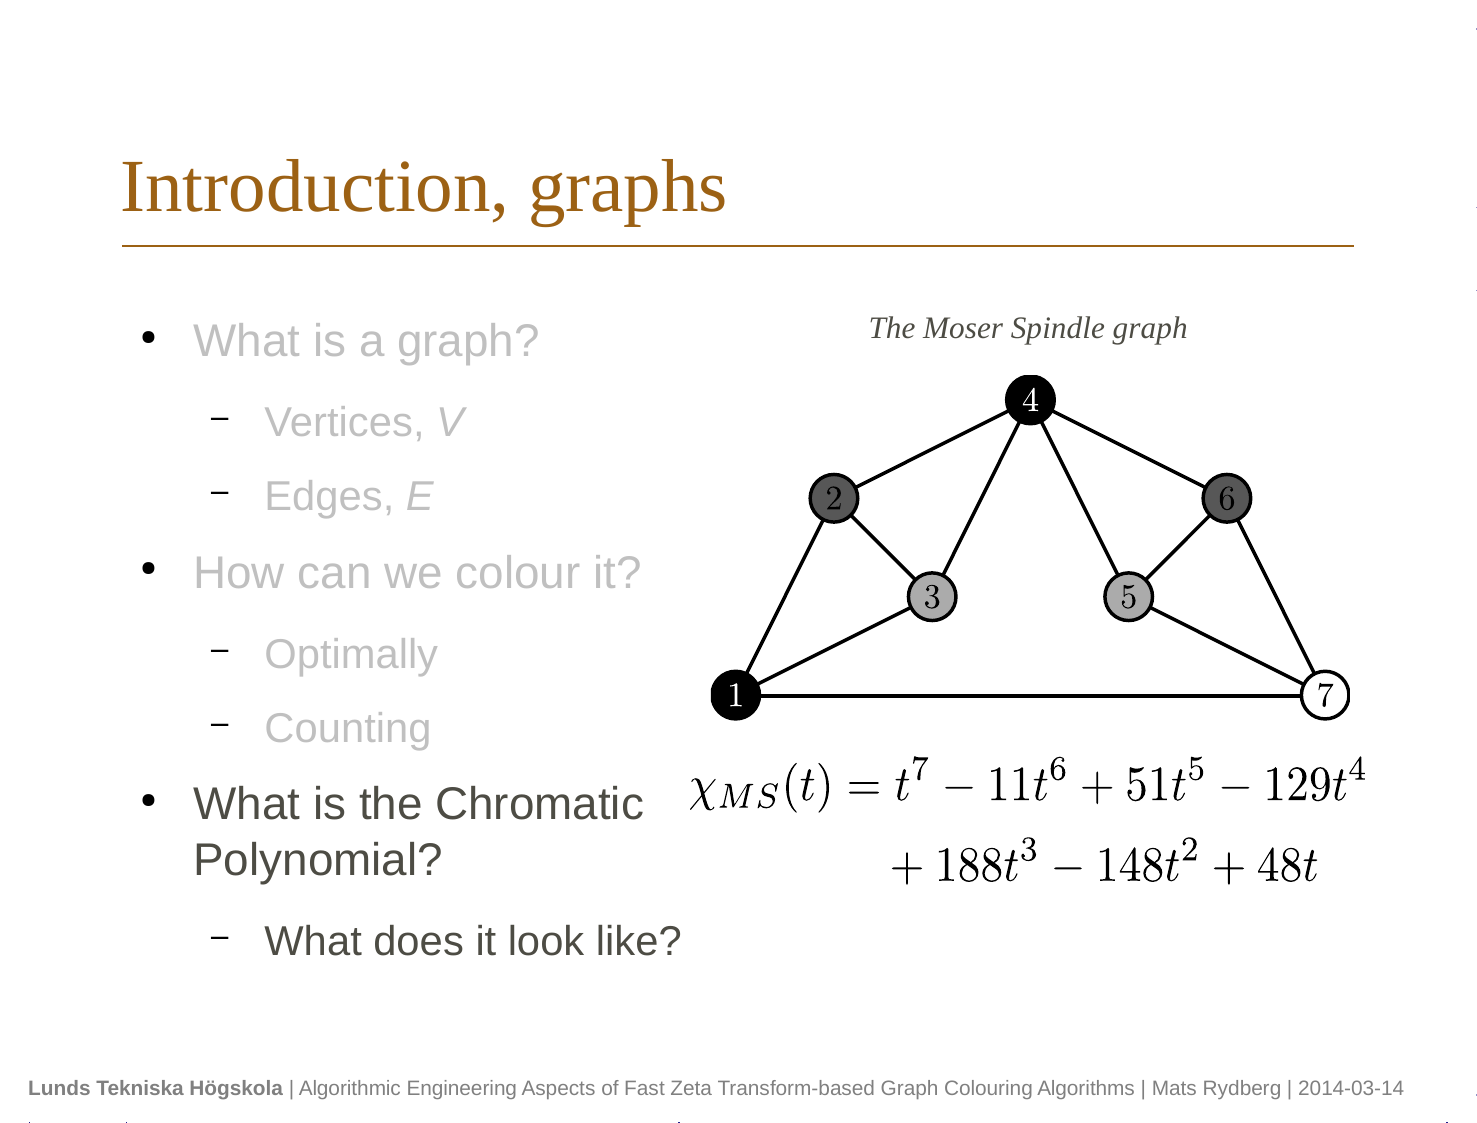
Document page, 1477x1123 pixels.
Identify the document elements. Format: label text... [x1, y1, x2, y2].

list What is a graph? Vertices, V Edges, E How can we colour it? Optimally Counting What is the Chromatic Polynomial? What does it look like? [107, 303, 796, 1006]
title Introduction, graphs [105, 46, 1354, 234]
picture [710, 375, 1351, 721]
list The Moser Spindle graph [782, 300, 1291, 361]
picture [690, 756, 1366, 886]
